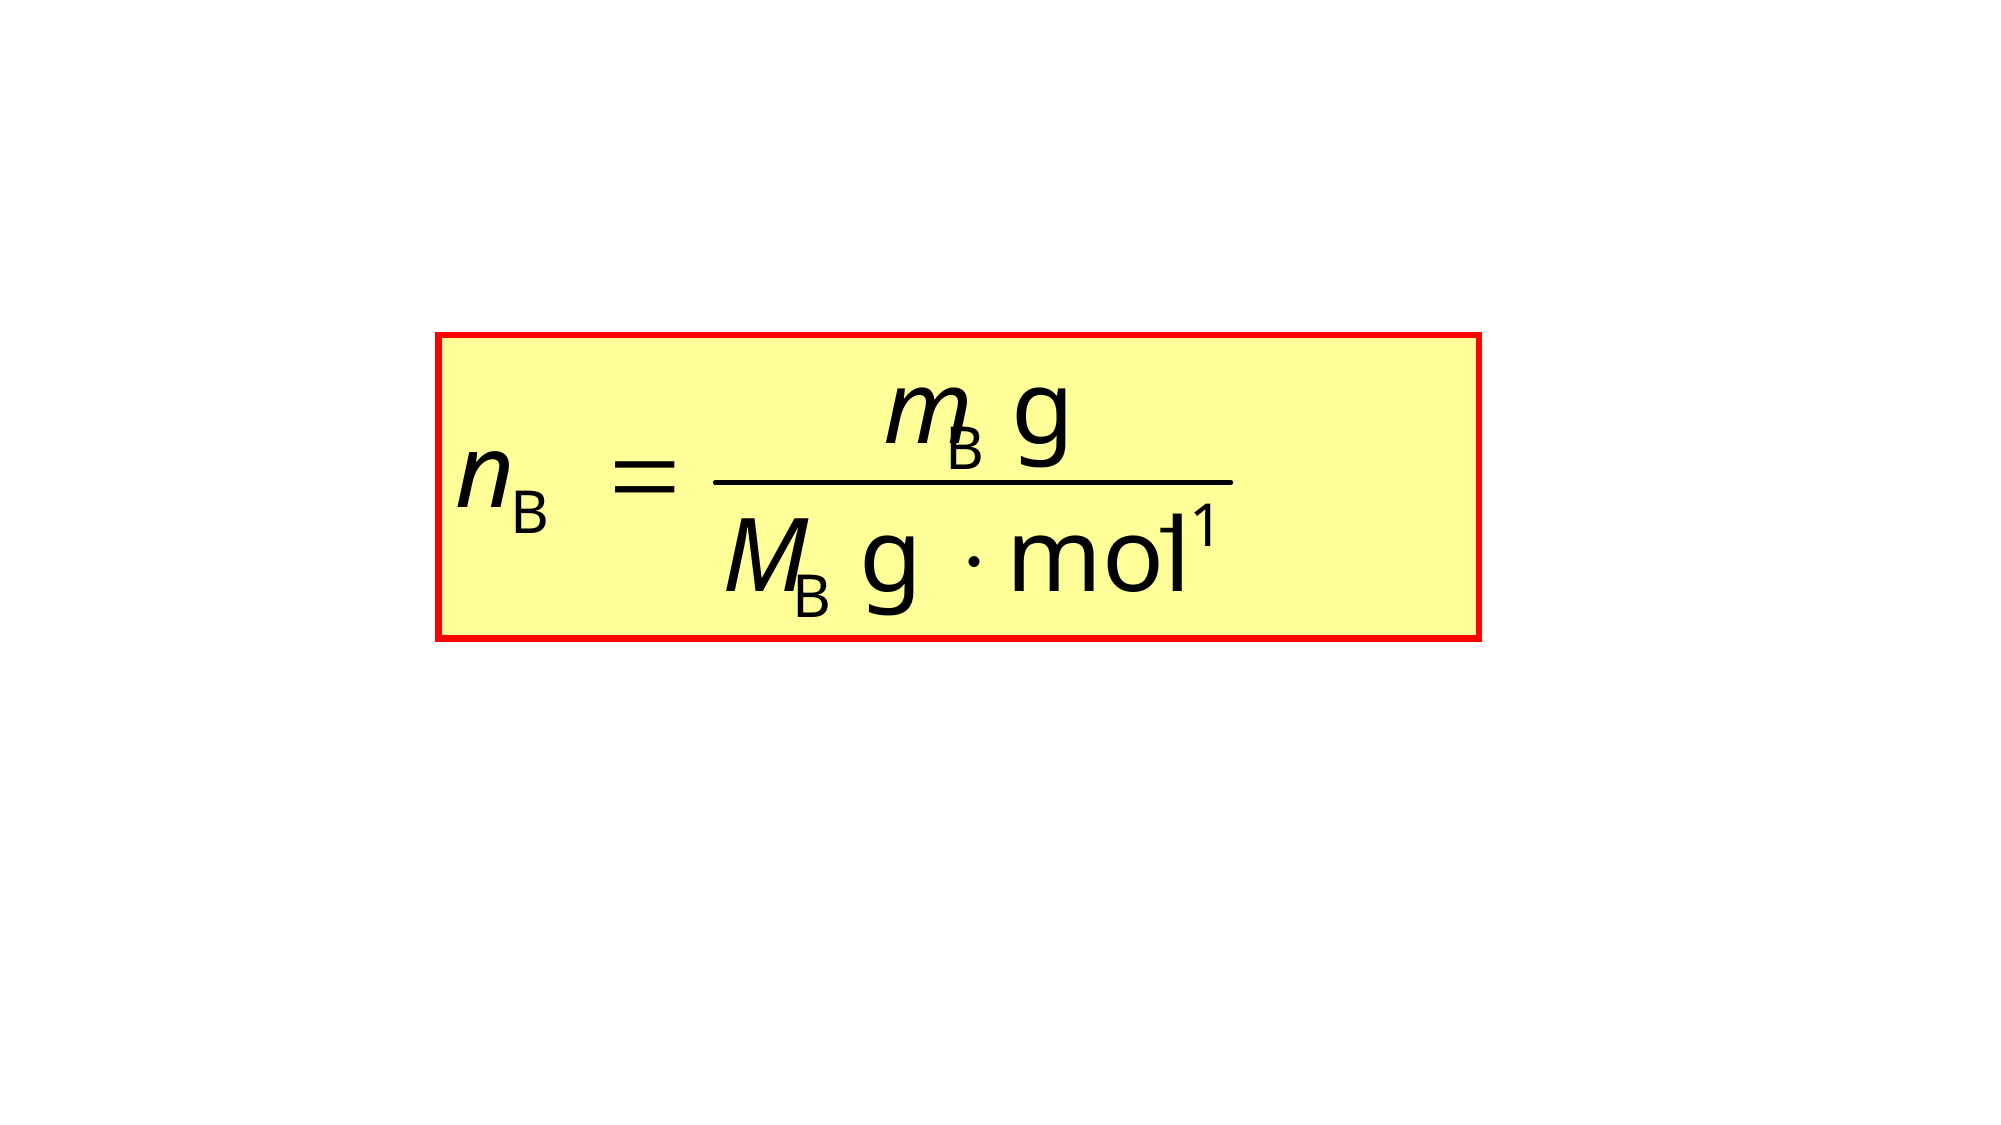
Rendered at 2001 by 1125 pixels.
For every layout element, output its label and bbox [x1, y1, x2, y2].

chart [441, 338, 1476, 636]
